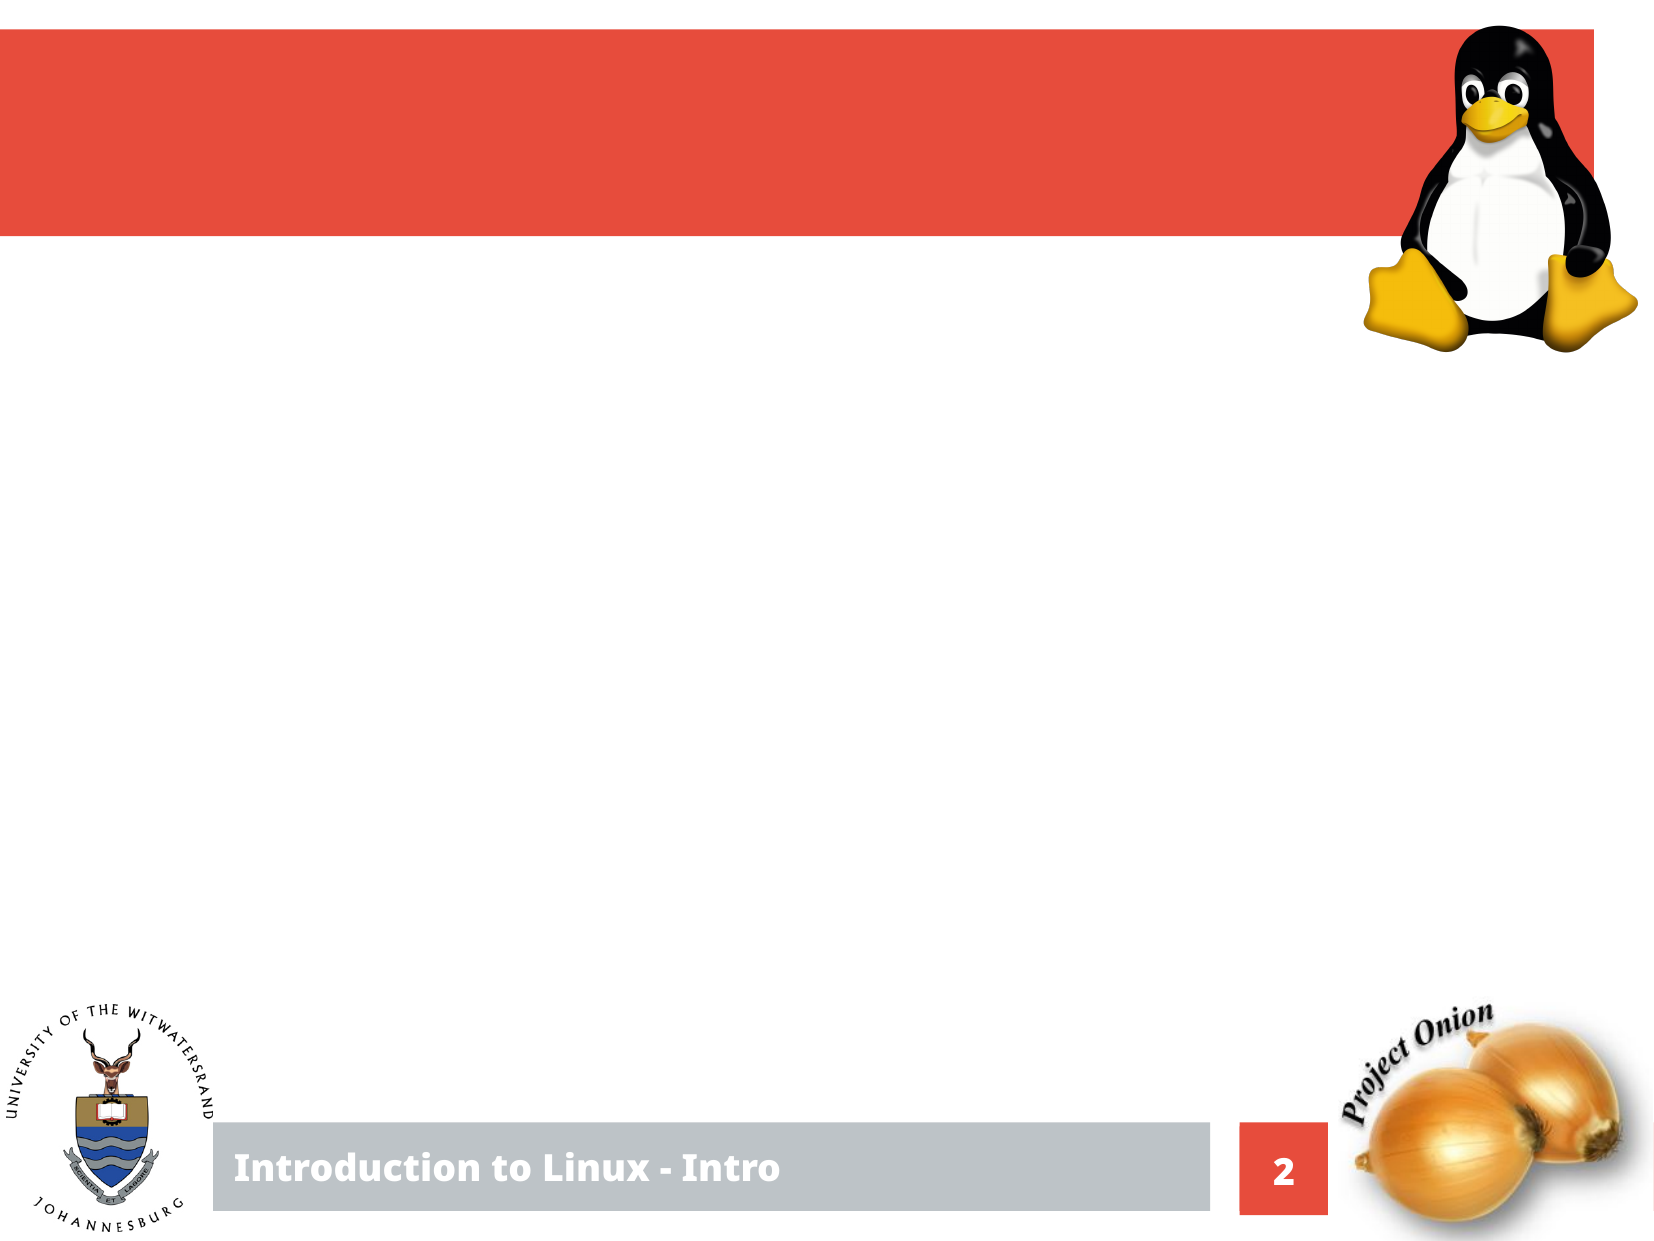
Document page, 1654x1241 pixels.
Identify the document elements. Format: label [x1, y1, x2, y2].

picture [1328, 986, 1653, 1241]
picture [6, 1004, 213, 1232]
picture [1345, 4, 1653, 367]
